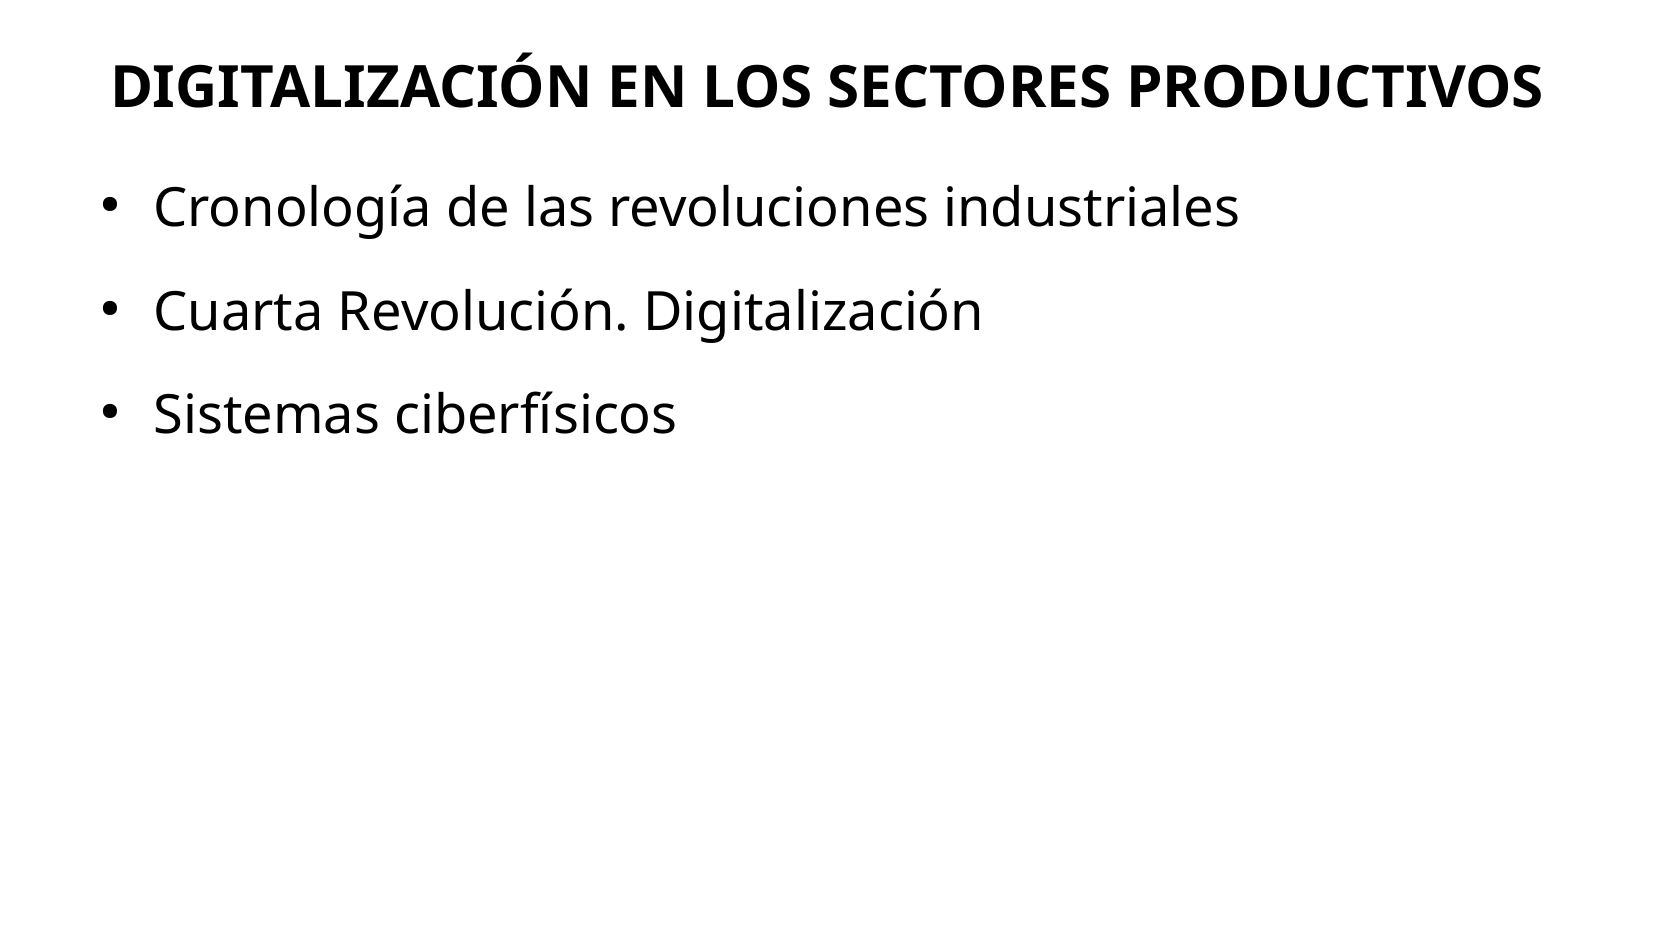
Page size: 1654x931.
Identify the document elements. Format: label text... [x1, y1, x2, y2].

title DIGITALIZACIÓN EN LOS SECTORES PRODUCTIVOS [82, 7, 1571, 163]
list Cronología de las revoluciones industriales Cuarta Revolución. Digitalización Sistemas ciberfísicos [82, 168, 1571, 863]
